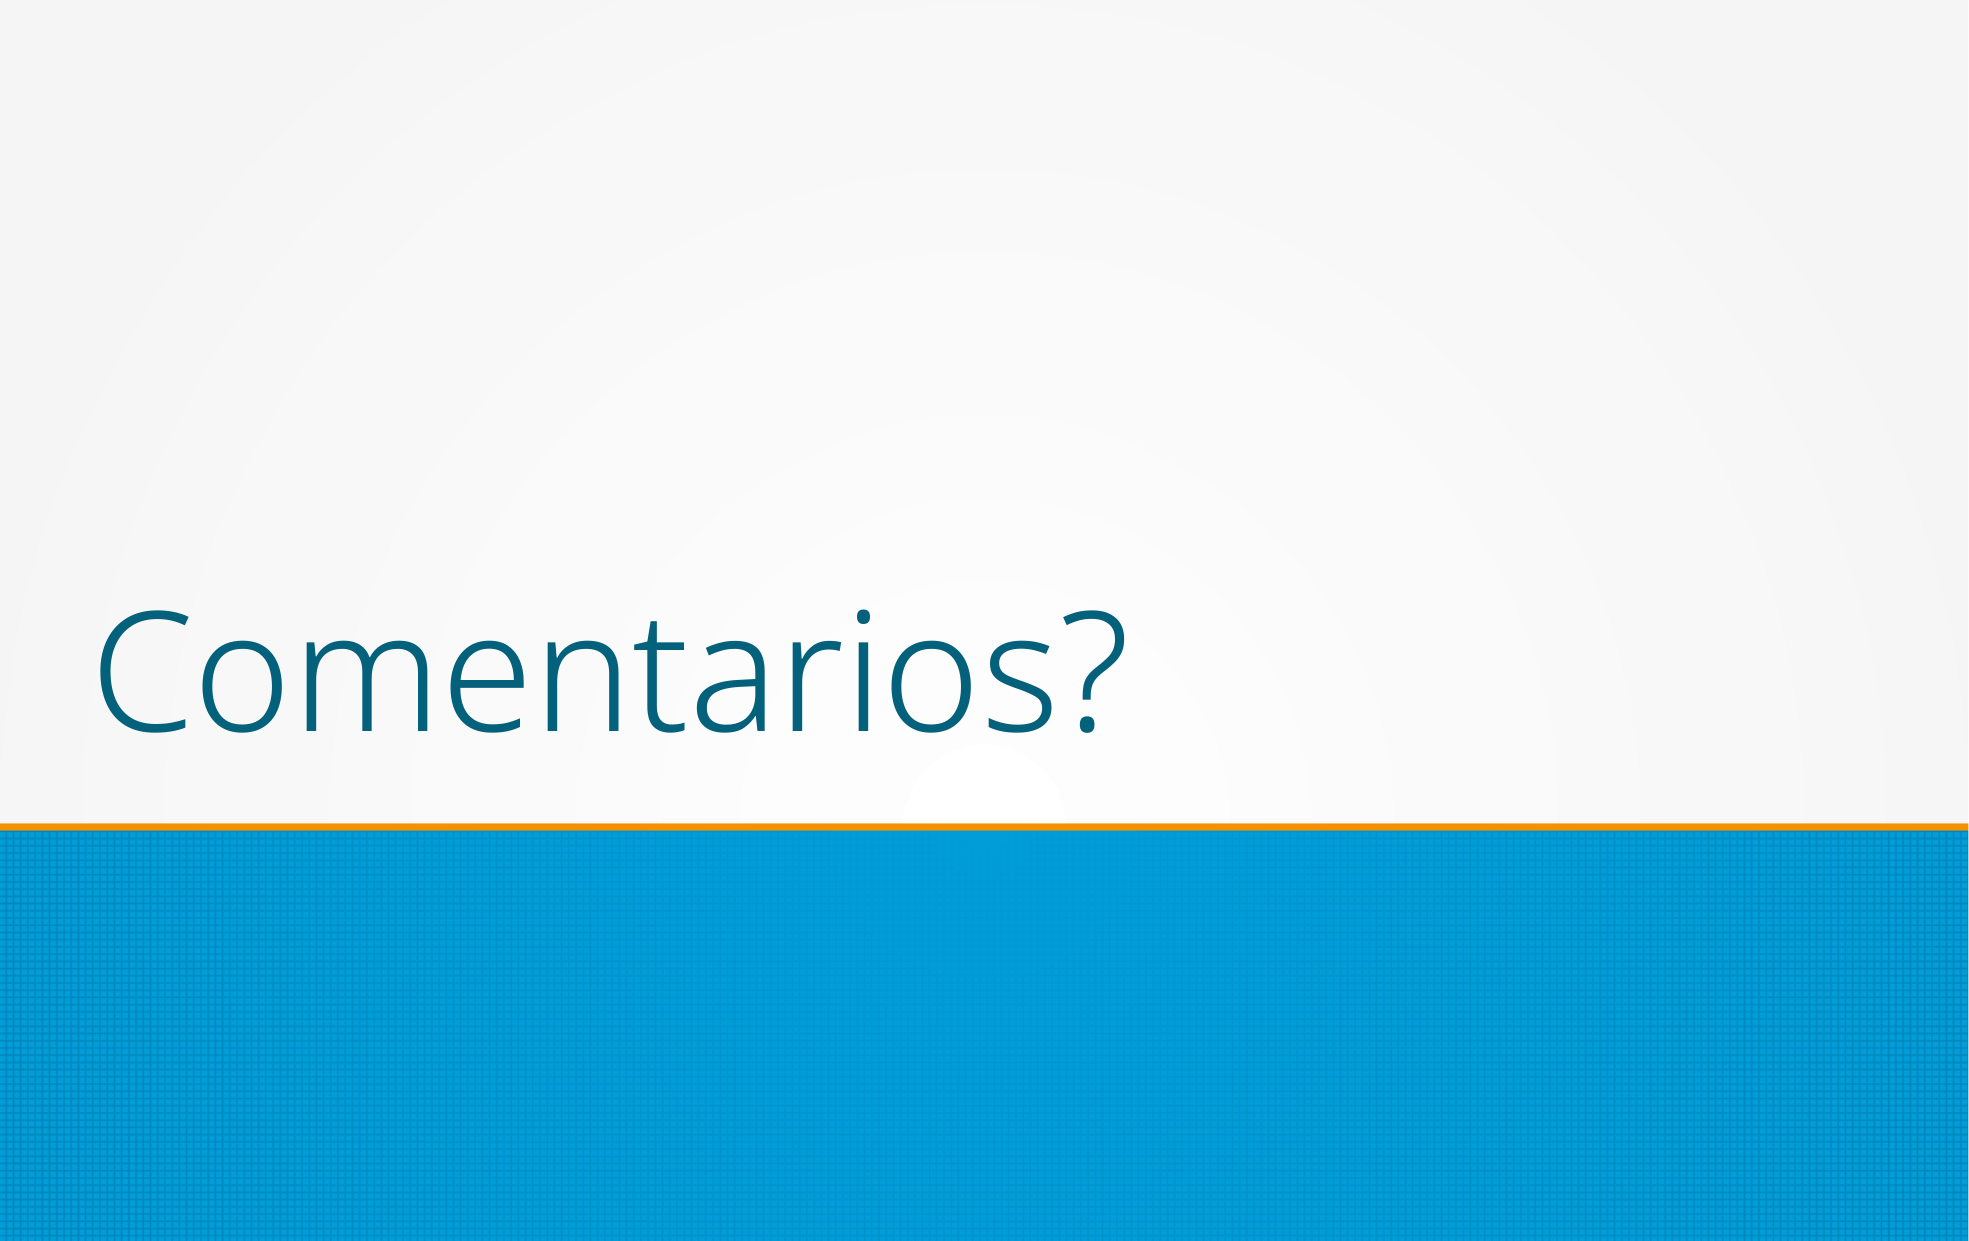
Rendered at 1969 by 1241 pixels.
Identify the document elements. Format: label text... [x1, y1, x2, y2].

picture [0, 0, 1969, 830]
title Comentarios? [90, 49, 1862, 781]
